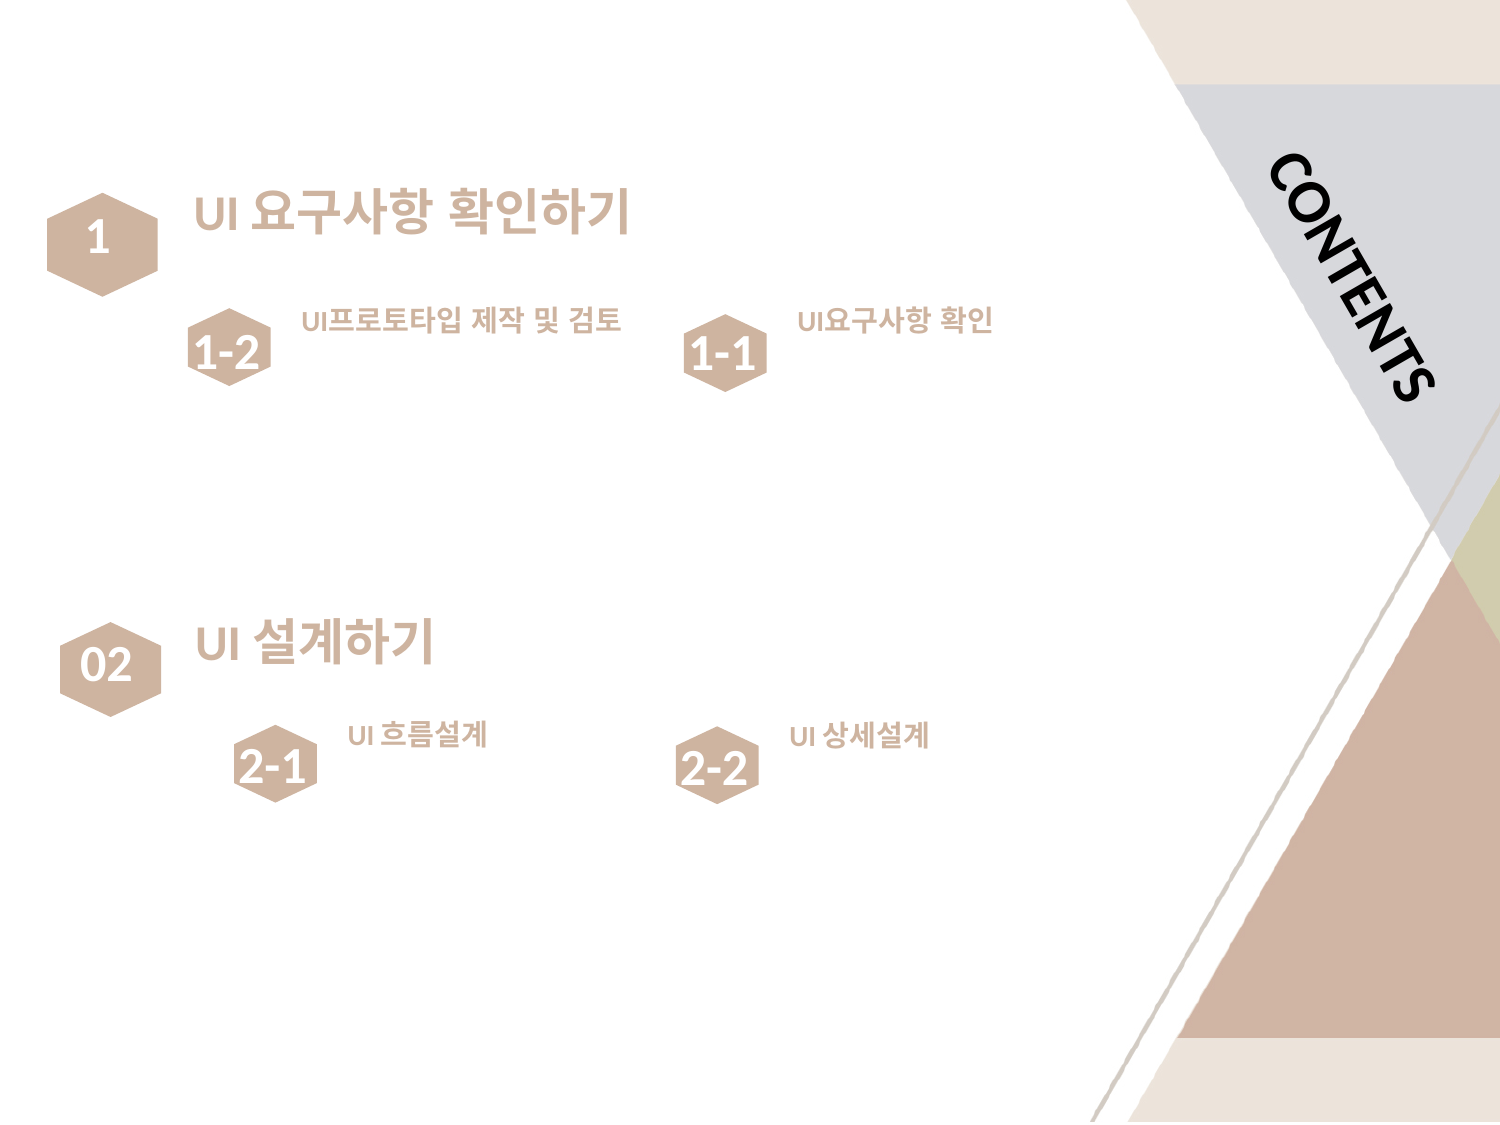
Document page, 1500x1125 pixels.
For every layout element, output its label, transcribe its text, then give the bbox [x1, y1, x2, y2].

text_box UI프로토타입 제작 및 검토 [286, 295, 686, 346]
text_box 1-2 [177, 310, 276, 388]
text_box 02 [65, 621, 148, 700]
text_box UI 설계하기 [180, 602, 668, 678]
text_box 1-1 [673, 310, 772, 389]
text_box UI요구사항 확인 [782, 295, 1182, 346]
text_box 1 [69, 194, 126, 272]
text_box 2-2 [665, 726, 764, 804]
text_box UI 요구사항 확인하기 [178, 173, 712, 249]
text_box CONTENTS [1223, 90, 1489, 460]
text_box UI 상세설계 [774, 710, 1174, 760]
text_box [74, 700, 147, 717]
text_box [148, 639, 162, 700]
text_box UI 흐름설계 [332, 708, 732, 759]
picture [0, 0, 1500, 1125]
text_box [47, 203, 158, 297]
text_box [718, 389, 732, 393]
text_box [60, 643, 65, 696]
text_box 2-1 [223, 724, 322, 802]
